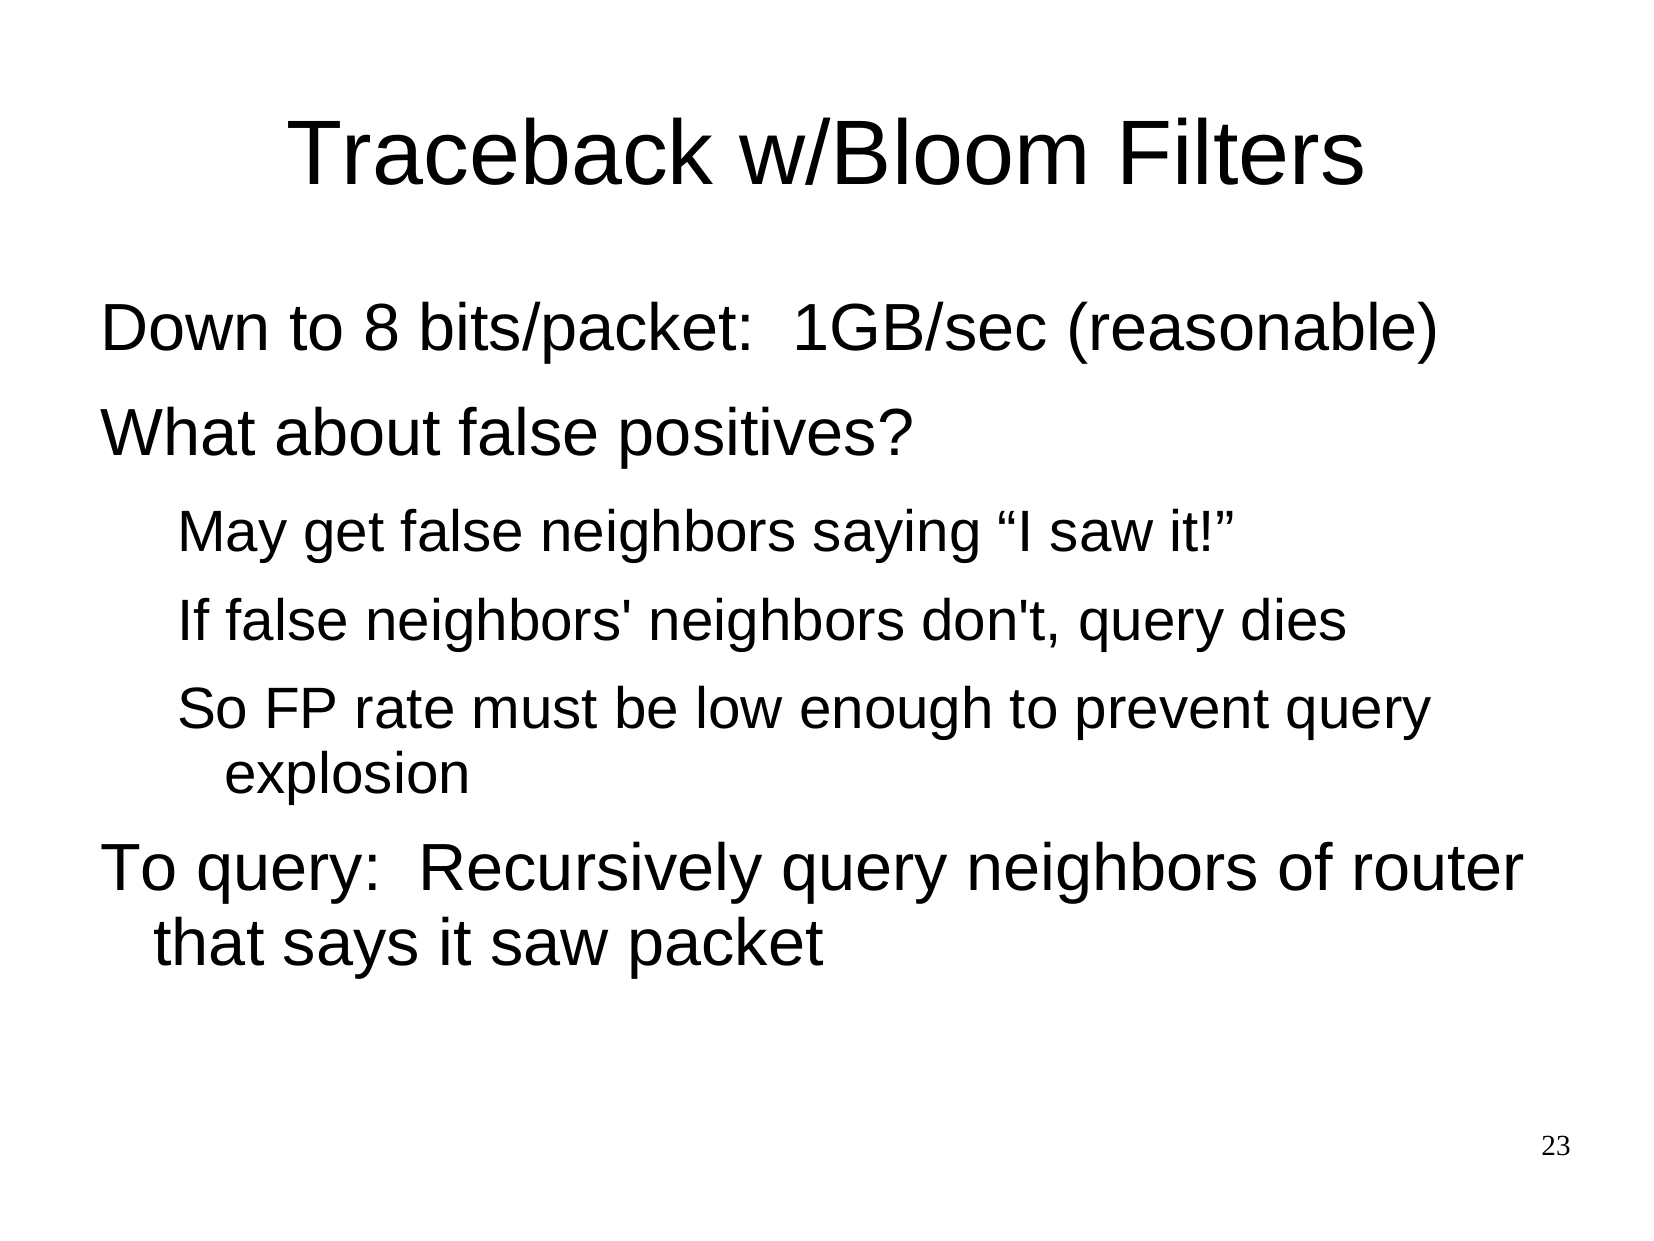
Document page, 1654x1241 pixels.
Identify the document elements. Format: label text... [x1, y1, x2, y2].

list Down to 8 bits/packet: 1GB/sec (reasonable) What about false positives? May get false neighbors saying “I saw it!” If false neighbors' neighbors don't, query dies So FP rate must be low enough to prevent query explosion To query: Recursively query neighbors of router that says it saw packet [82, 290, 1571, 1094]
title Traceback w/Bloom Filters [82, 56, 1571, 250]
